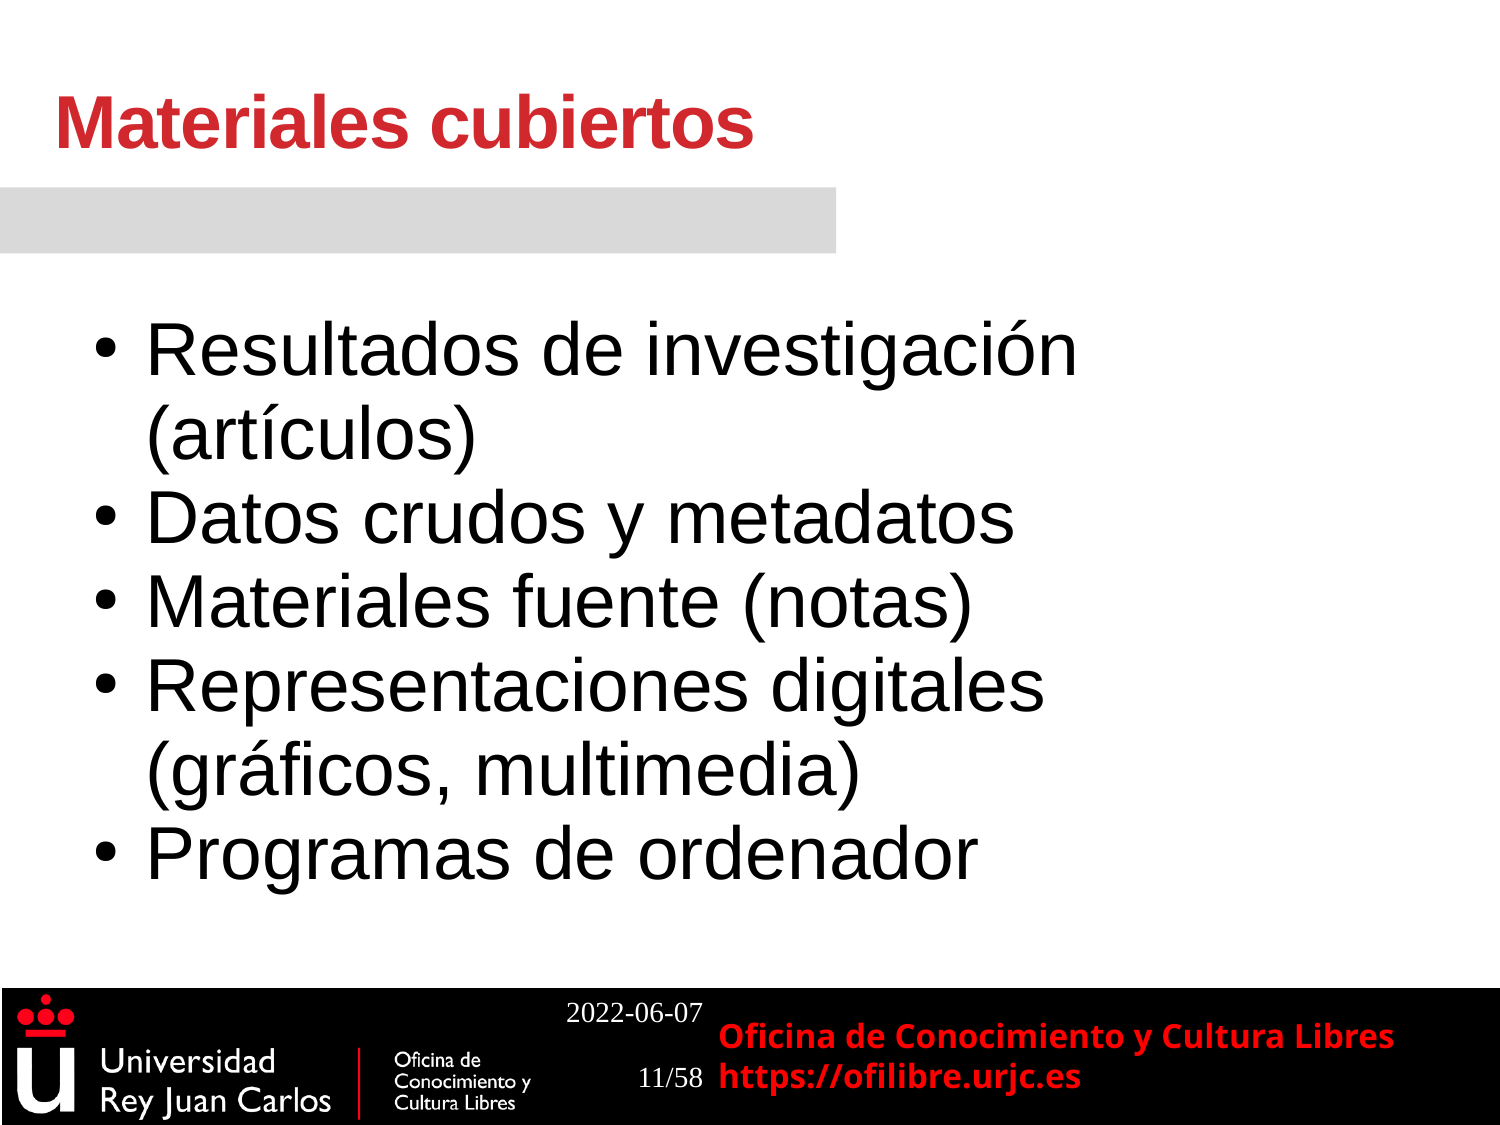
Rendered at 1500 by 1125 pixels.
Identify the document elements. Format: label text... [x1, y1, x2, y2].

title [75, 7, 1425, 196]
text_box Materiales cubiertos [39, 24, 1366, 172]
picture [17, 994, 531, 1120]
text_box Resultados de investigación (artículos) Datos crudos y metadatos Materiales fuente (notas) Representaciones digitales (gráficos, multimedia) Programas de ordenador [60, 299, 1254, 903]
